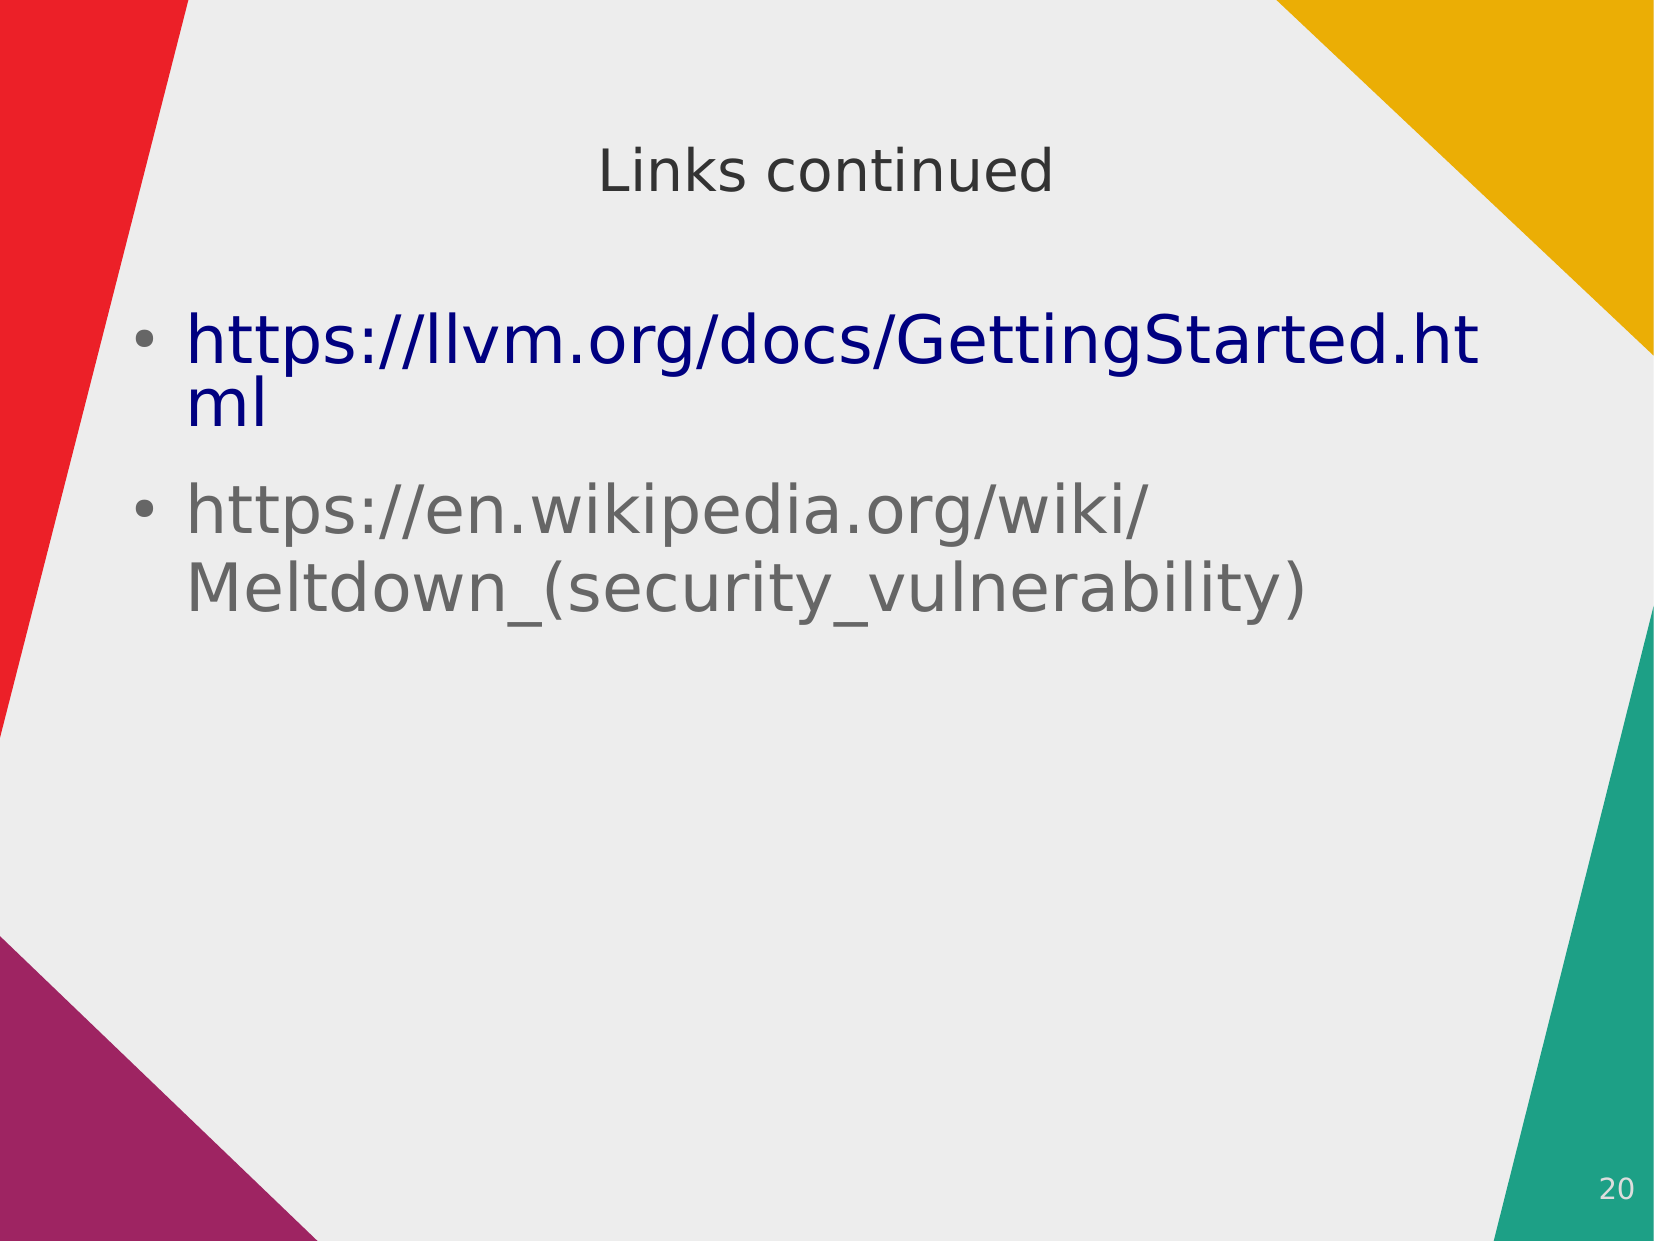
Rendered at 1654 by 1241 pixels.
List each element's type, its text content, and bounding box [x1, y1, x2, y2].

title Links continued [114, 73, 1539, 271]
list https://llvm.org/docs/GettingStarted.html https://en.wikipedia.org/wiki/Meltdown_(security_vulnerability) [114, 302, 1539, 1033]
